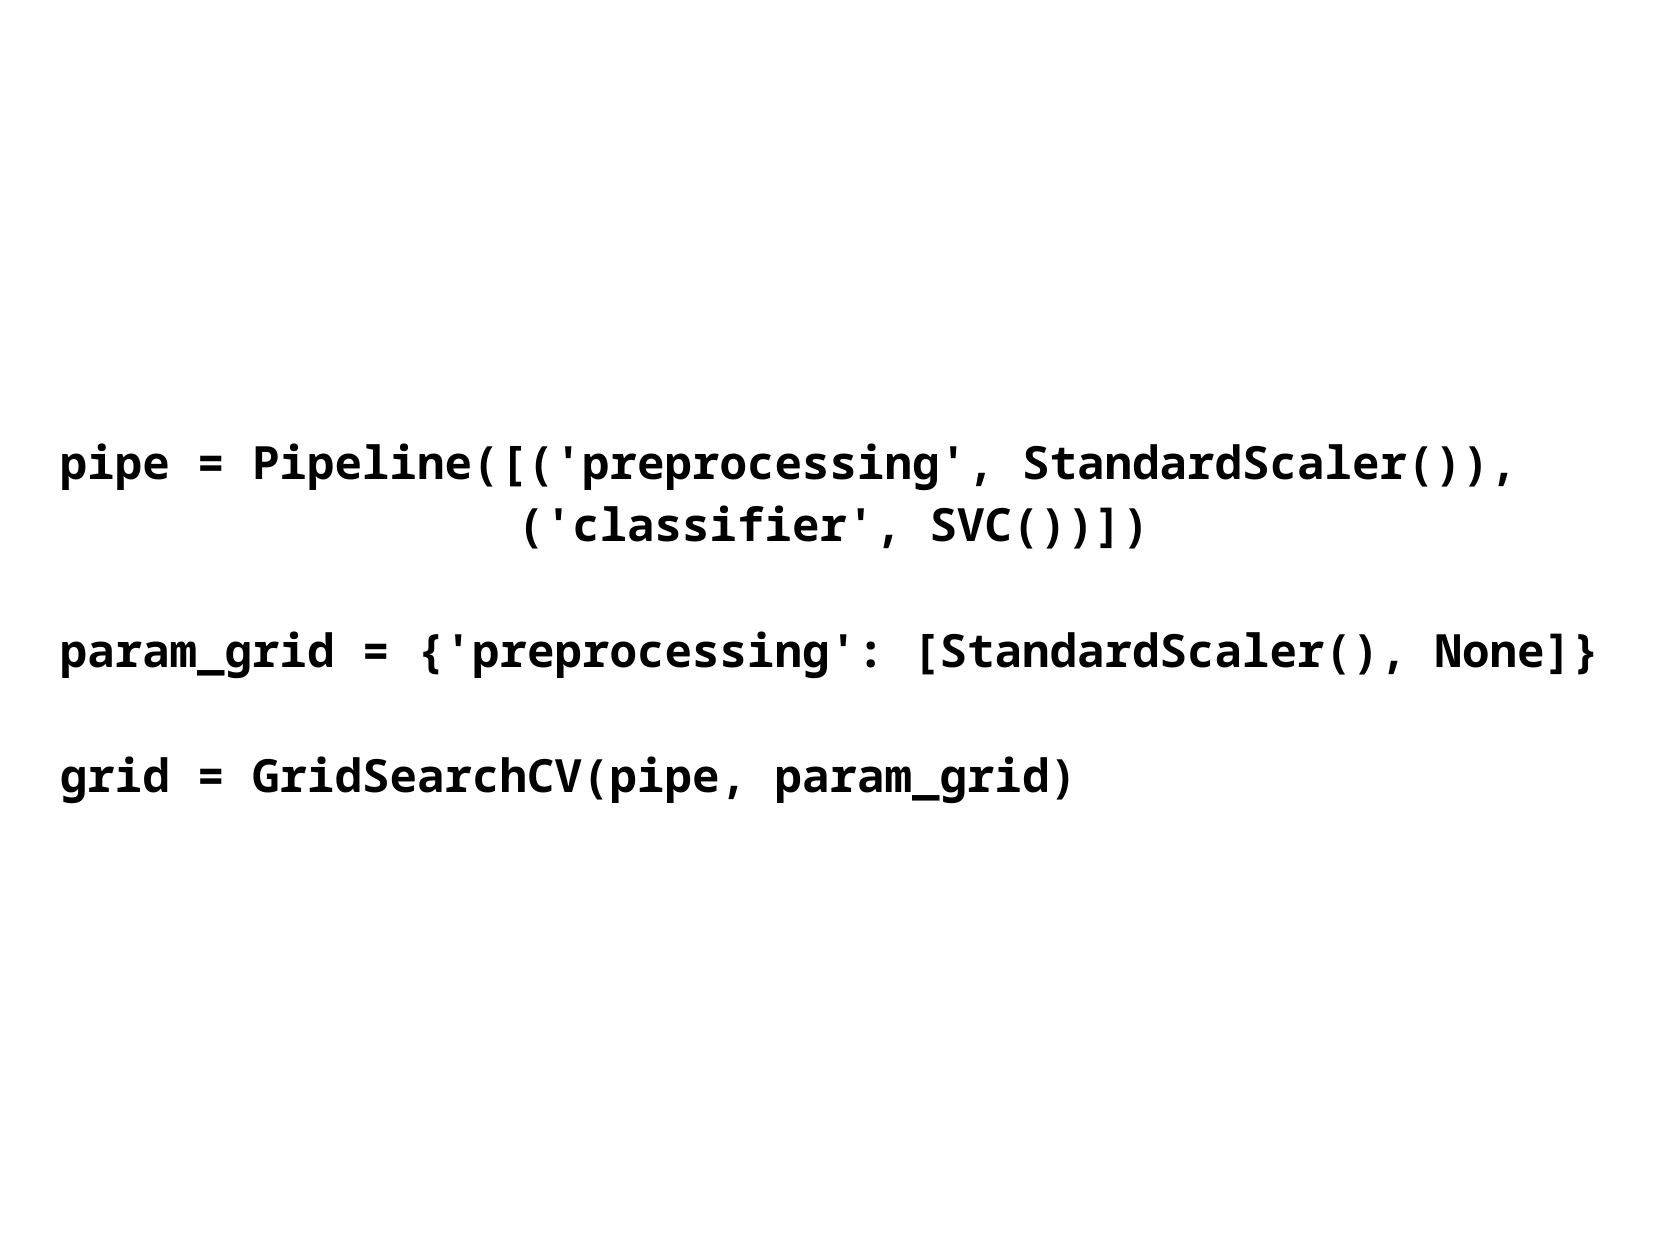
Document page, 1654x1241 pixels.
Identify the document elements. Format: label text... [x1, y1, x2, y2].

text_box pipe = Pipeline([('preprocessing', StandardScaler()), ('classifier', SVC())]) param_grid = {'preprocessing': [StandardScaler(), None]} grid = GridSearchCV(pipe, param_grid) [45, 423, 1615, 714]
